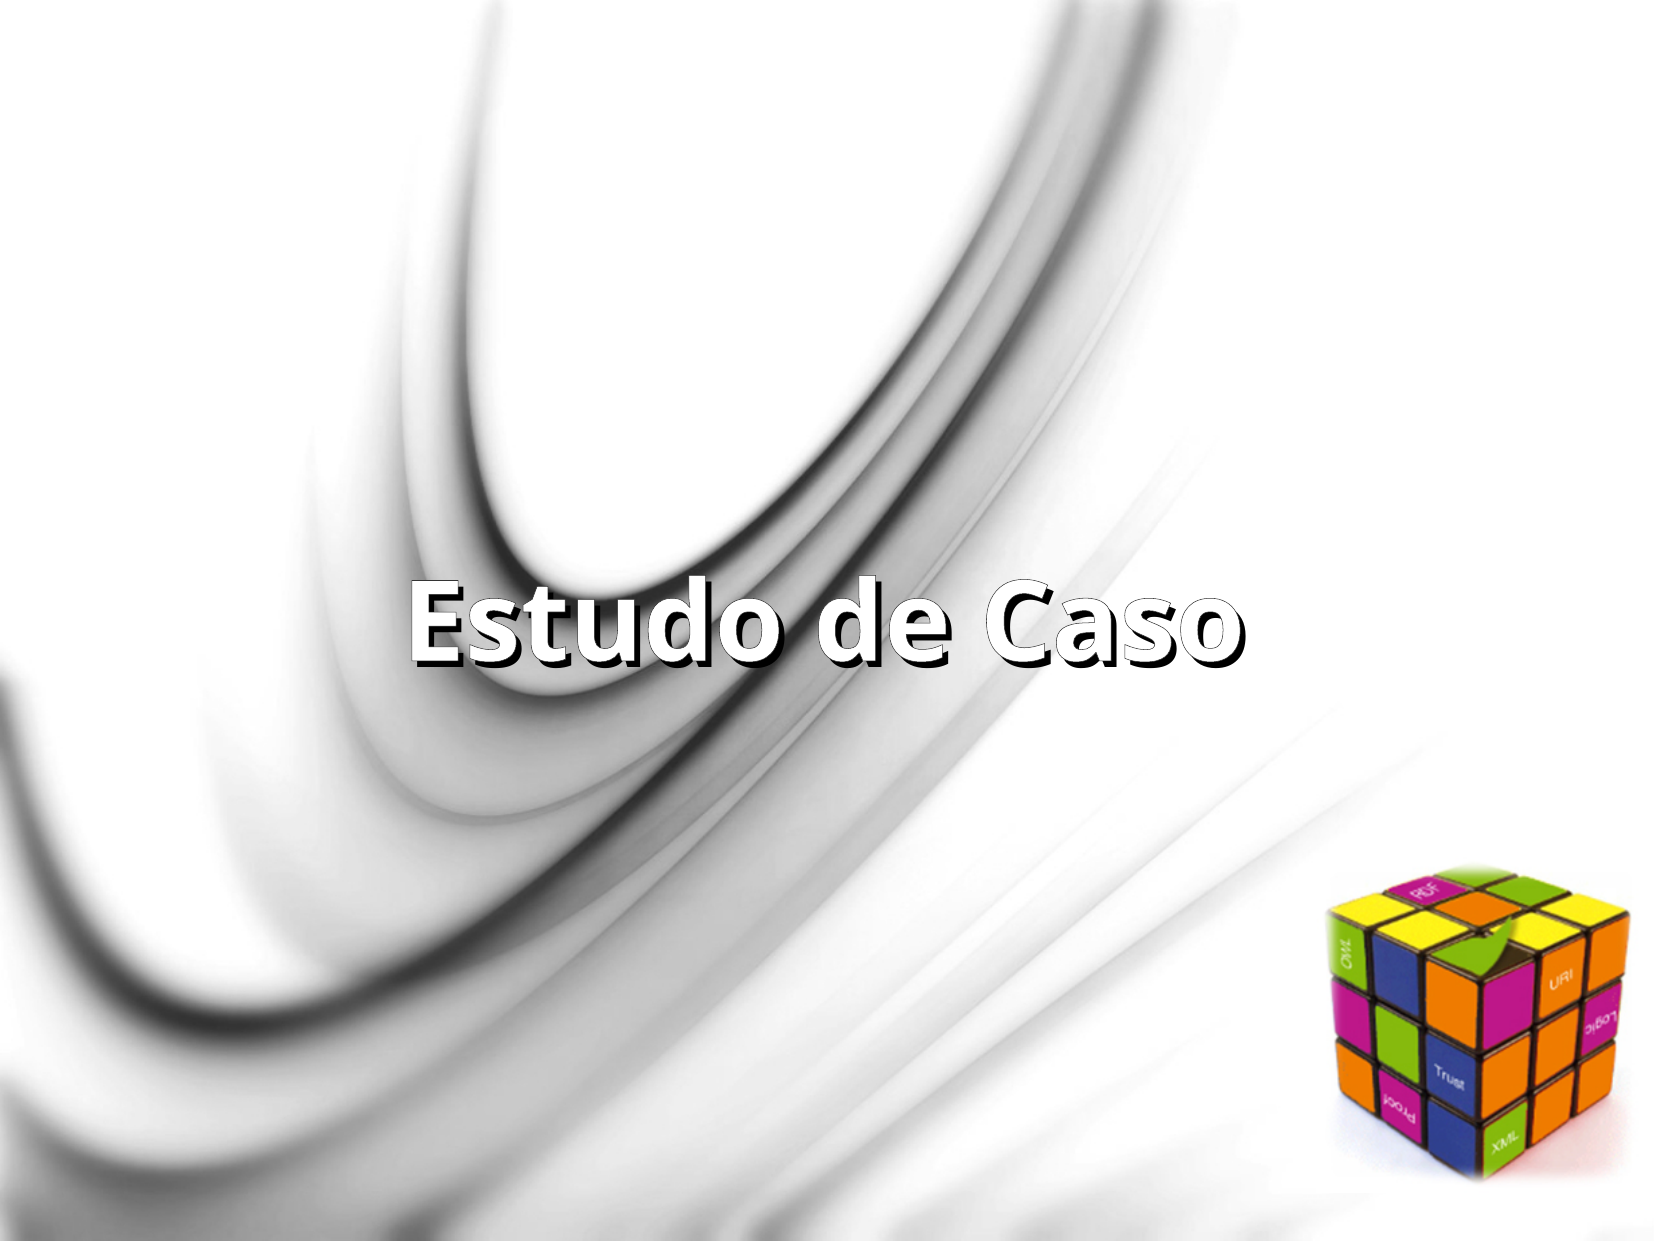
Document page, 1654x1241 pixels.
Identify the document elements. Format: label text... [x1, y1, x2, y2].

list Estudo de Caso [82, 6, 1565, 1096]
picture [0, 0, 1654, 1241]
